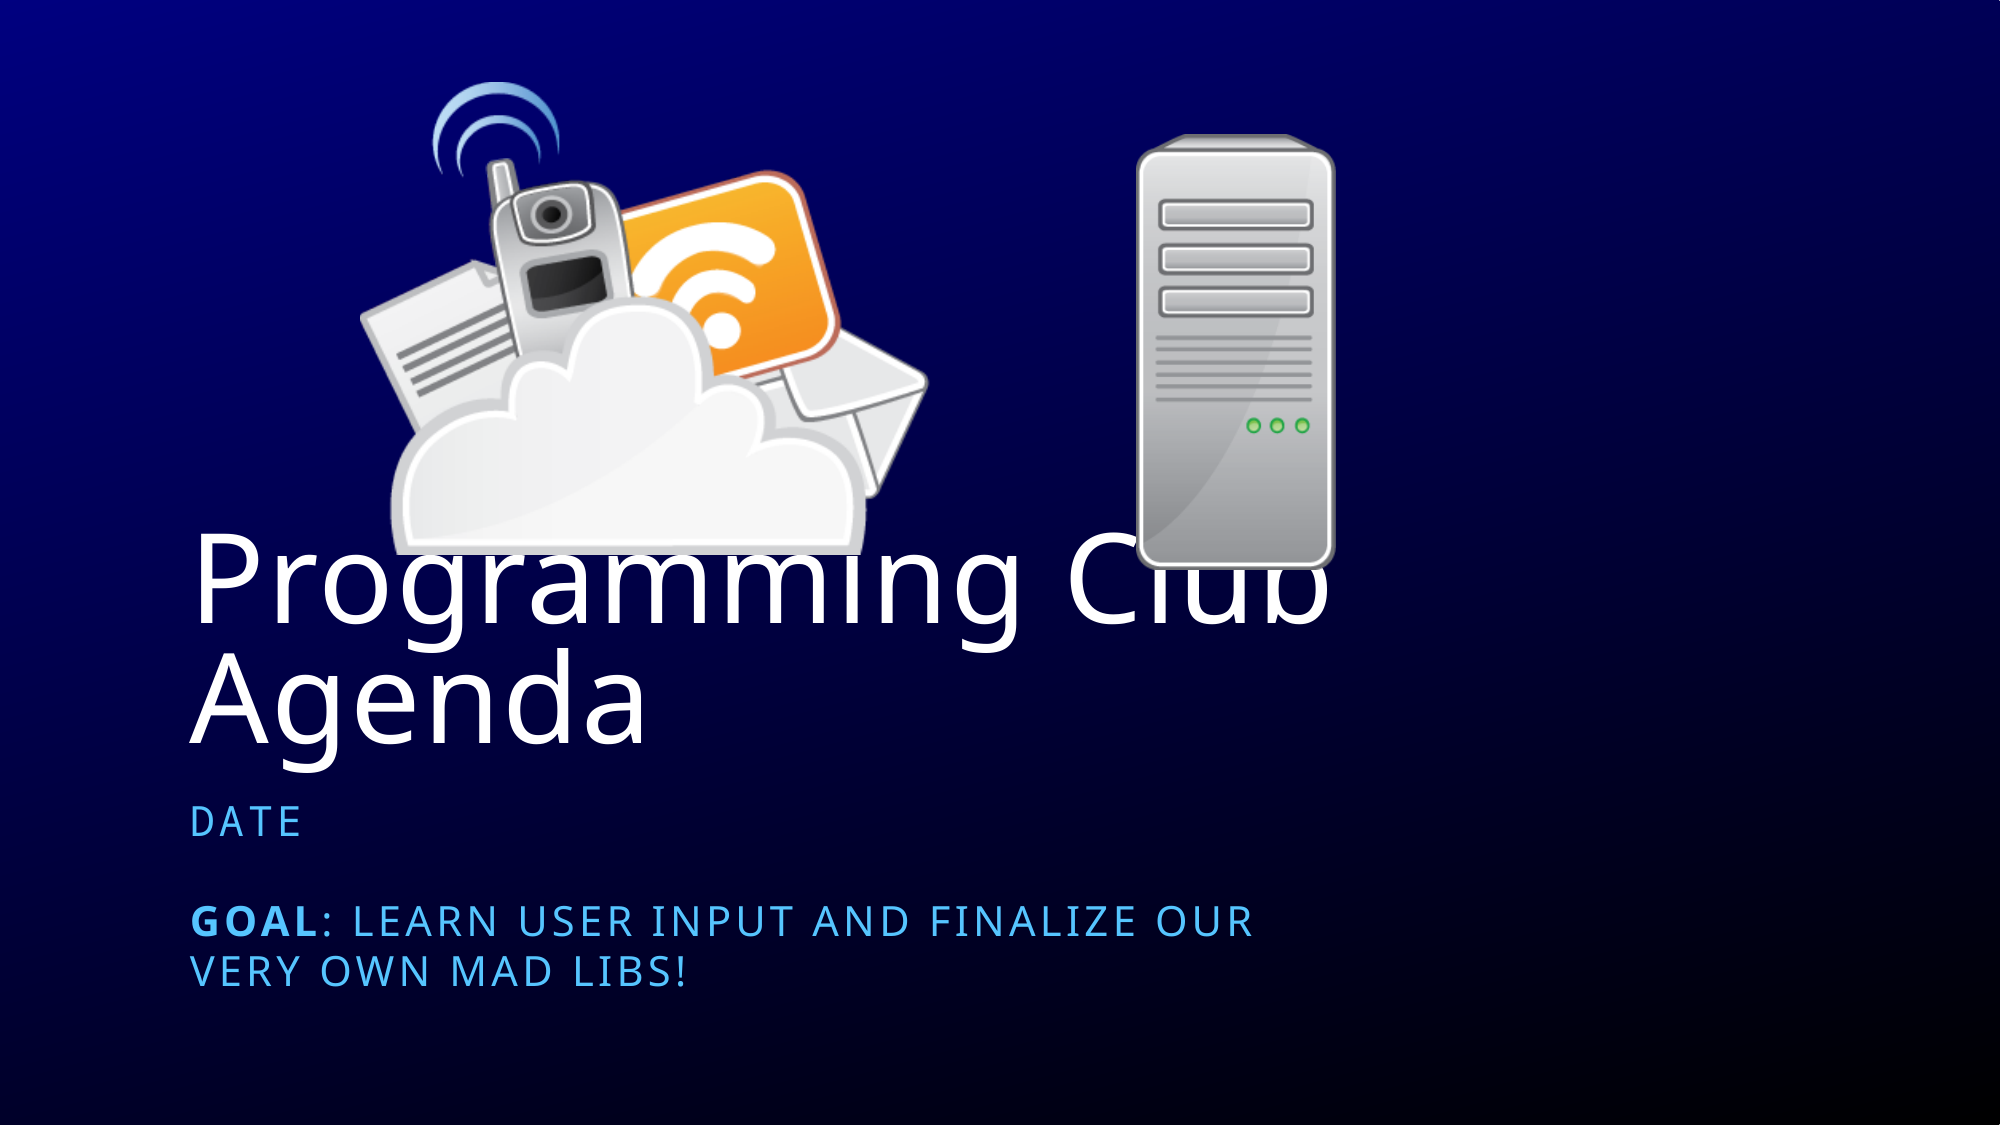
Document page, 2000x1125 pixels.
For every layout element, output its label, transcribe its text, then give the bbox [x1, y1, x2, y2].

picture [1136, 134, 1336, 571]
subtitle DATE GOAL: LEARN USER INPUT and finalize our very own Mad Libs! [174, 787, 1401, 988]
title Programming Club Agenda [174, 299, 1800, 775]
picture [360, 82, 944, 555]
